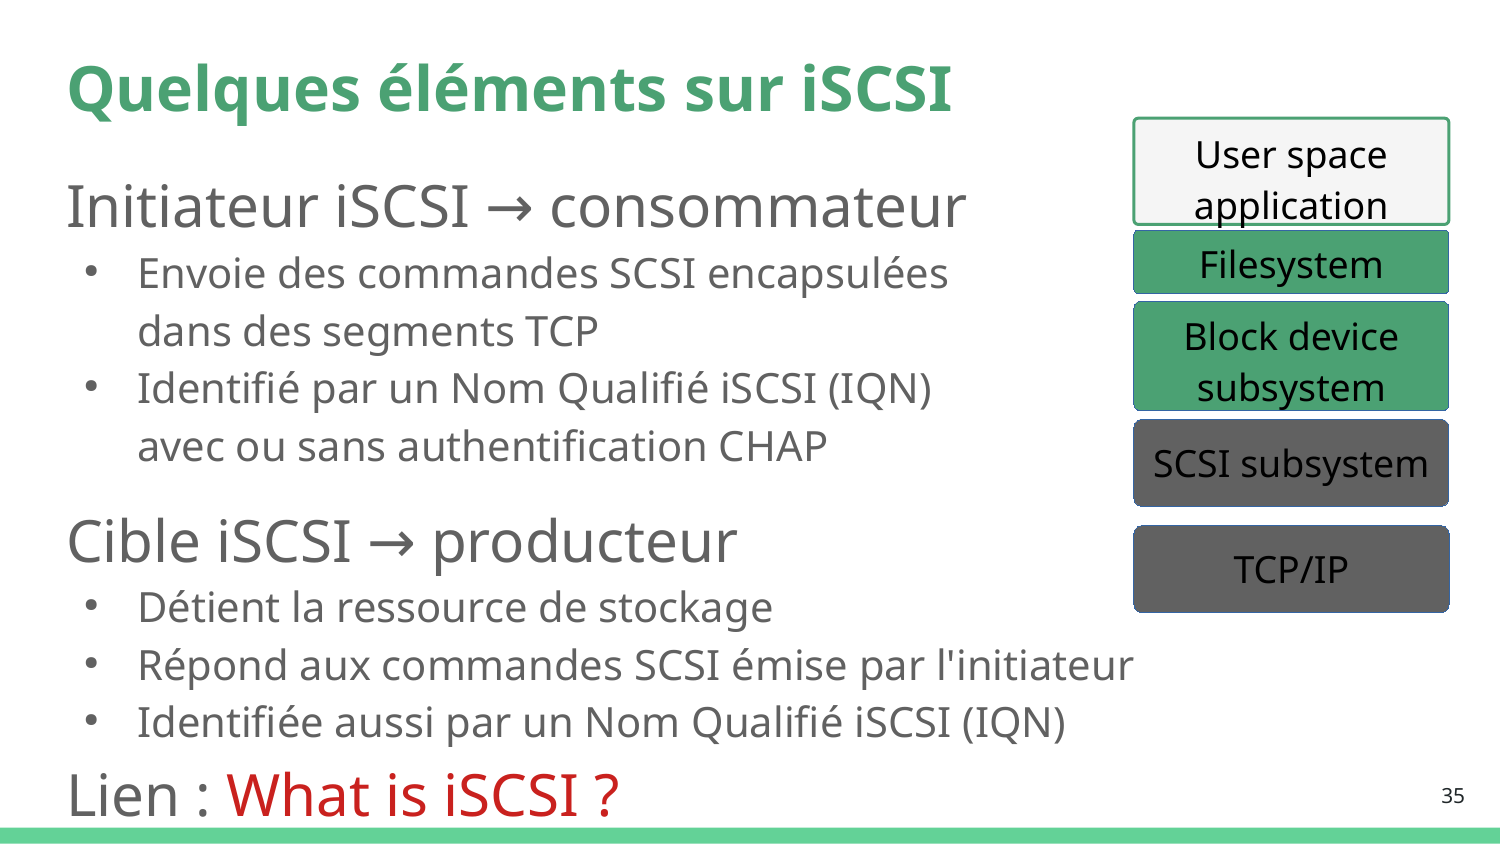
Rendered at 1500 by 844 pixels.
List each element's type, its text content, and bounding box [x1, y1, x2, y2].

text_box Filesystem [1133, 230, 1449, 294]
list Initiateur iSCSI → consommateur Envoie des commandes SCSI encapsulées dans des segments TCP Identifié par un Nom Qualifié iSCSI (IQN) avec ou sans authentification CHAP Cible iSCSI → producteur Détient la ressource de stockage Répond aux commandes SCSI émise par l'initiateur Identifiée aussi par un Nom Qualifié iSCSI (IQN) Lien : What is iSCSI ? [51, 144, 1449, 844]
text_box User space application [1133, 118, 1449, 225]
title Quelques éléments sur iSCSI [51, 23, 1449, 117]
text_box SCSI subsystem [1133, 419, 1449, 507]
text_box Block device subsystem [1133, 301, 1449, 411]
slide_number <numéro> [1389, 764, 1480, 830]
text_box TCP/IP [1133, 525, 1450, 613]
